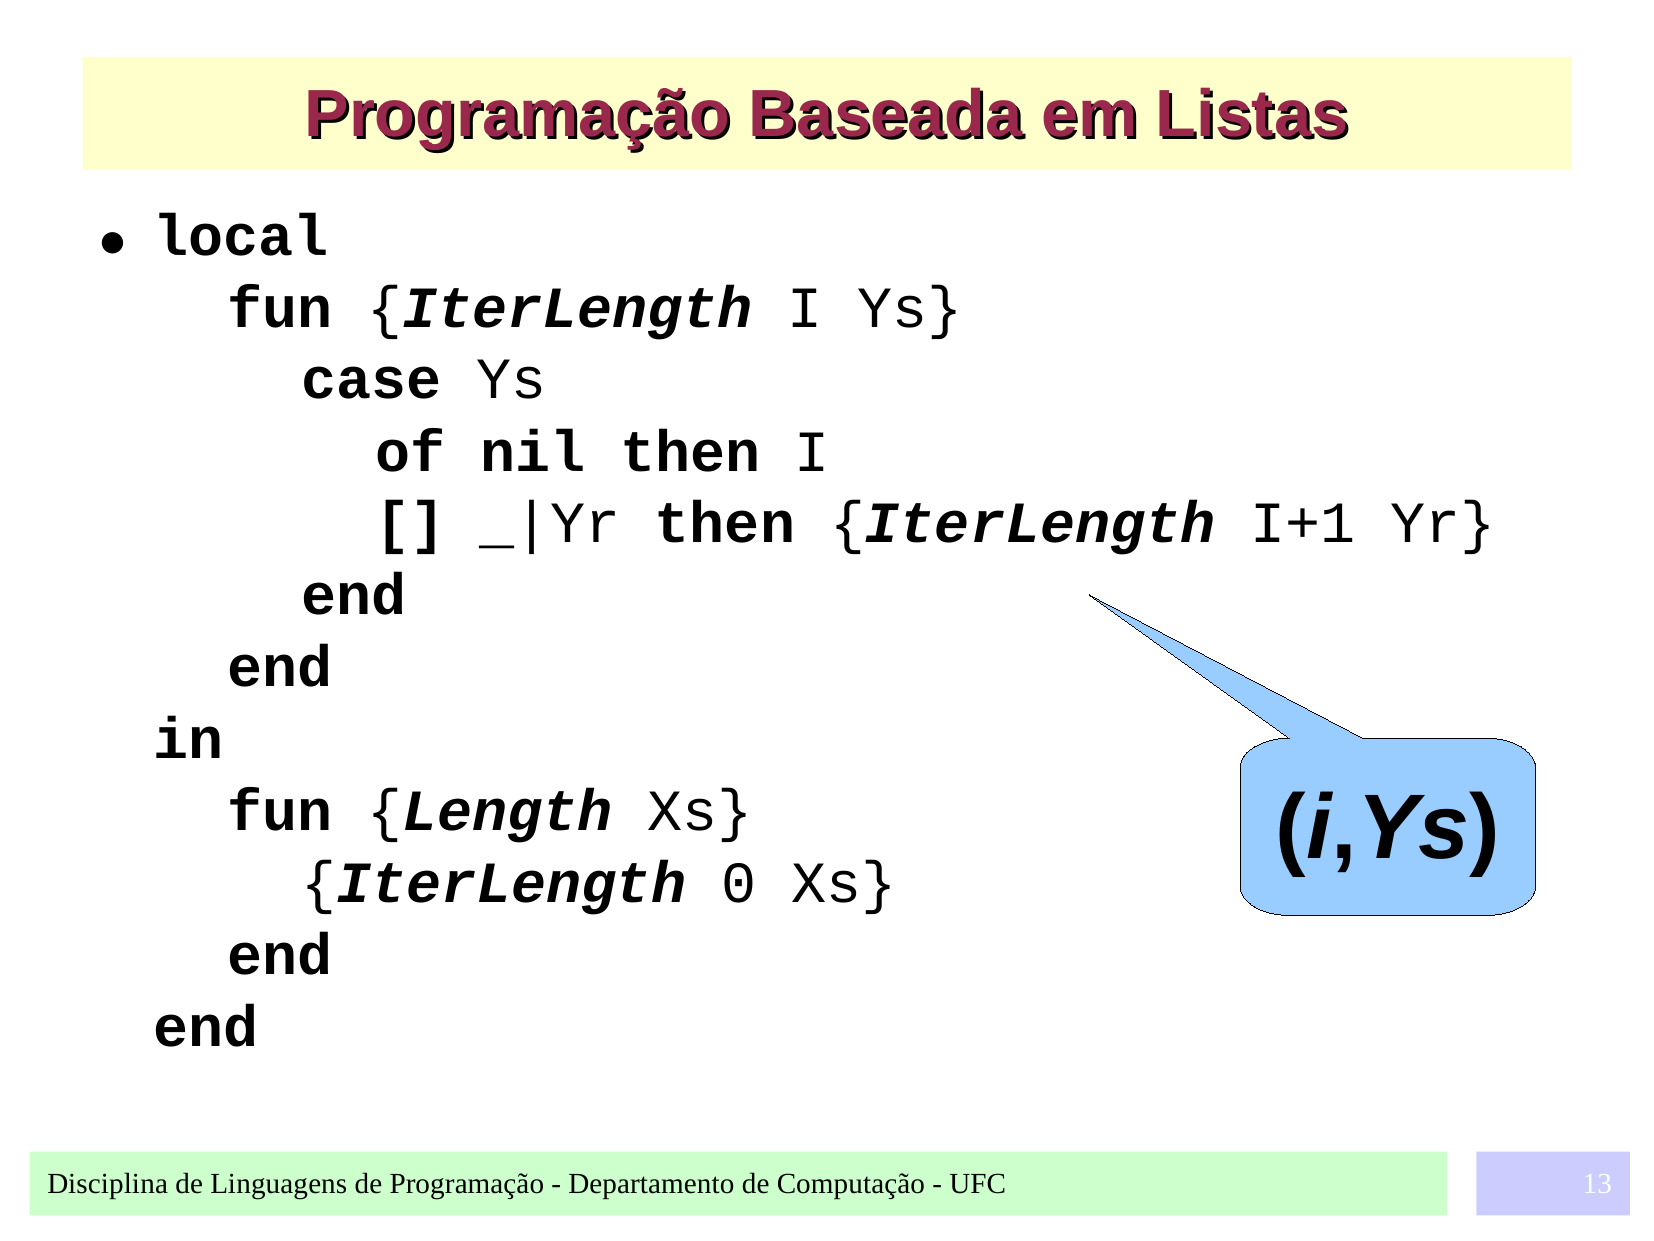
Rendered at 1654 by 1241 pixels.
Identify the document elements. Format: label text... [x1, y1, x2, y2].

list local fun {IterLength I Ys} case Ys of nil then I [] _|Yr then {IterLength I+1 Yr} end end in fun {Length Xs} {IterLength 0 Xs} end end [82, 206, 1571, 1152]
title Programação Baseada em Listas [82, 56, 1571, 170]
text_box (i,Ys) [1089, 594, 1536, 916]
